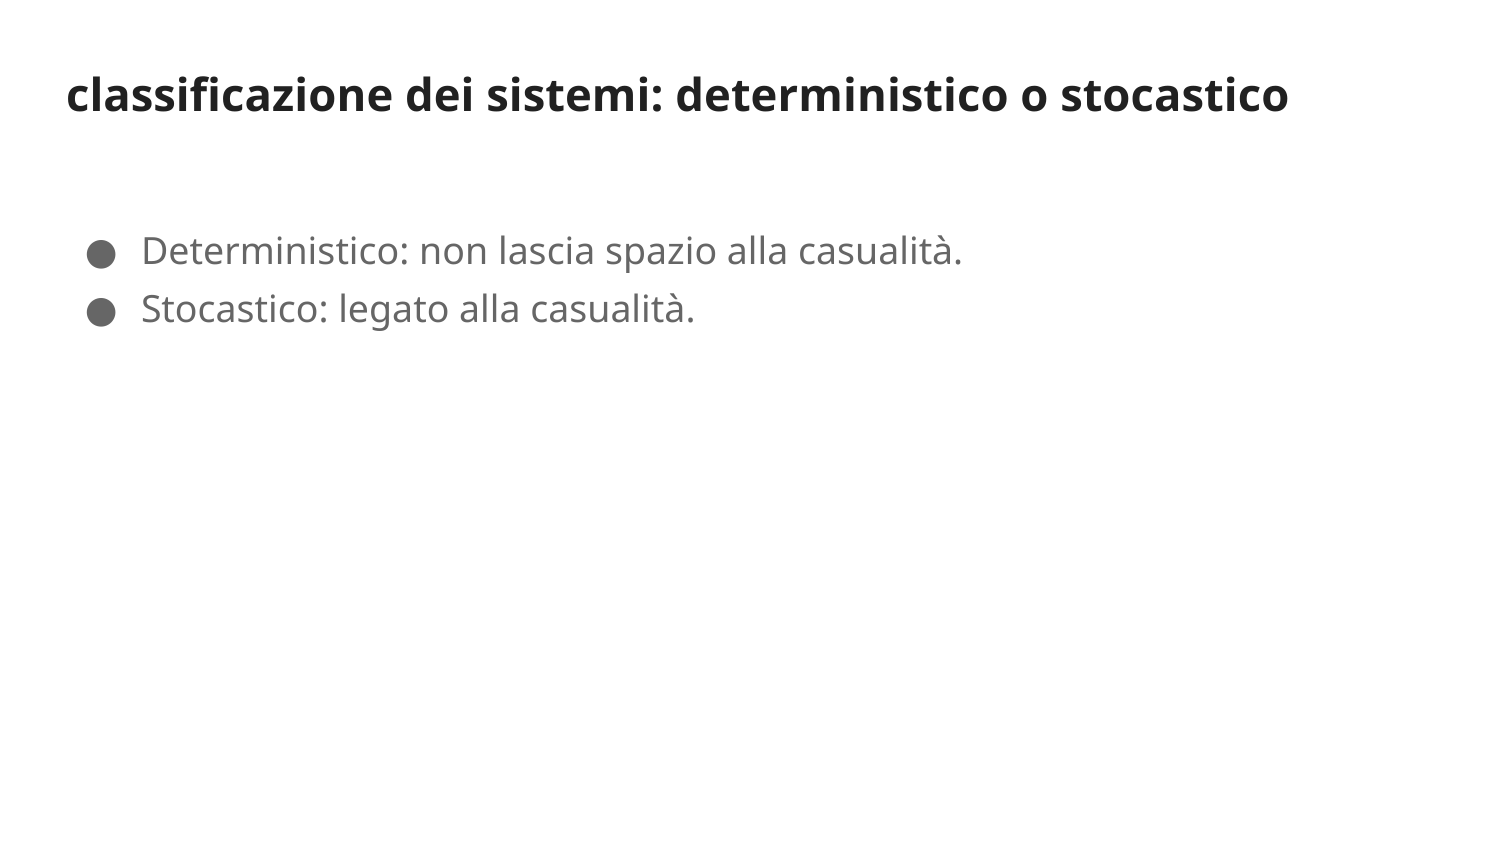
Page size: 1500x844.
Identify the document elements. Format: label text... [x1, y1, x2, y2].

title classificazione dei sistemi: deterministico o stocastico [51, 48, 1449, 180]
list Deterministico: non lascia spazio alla casualità. Stocastico: legato alla casualità. [51, 201, 1449, 750]
